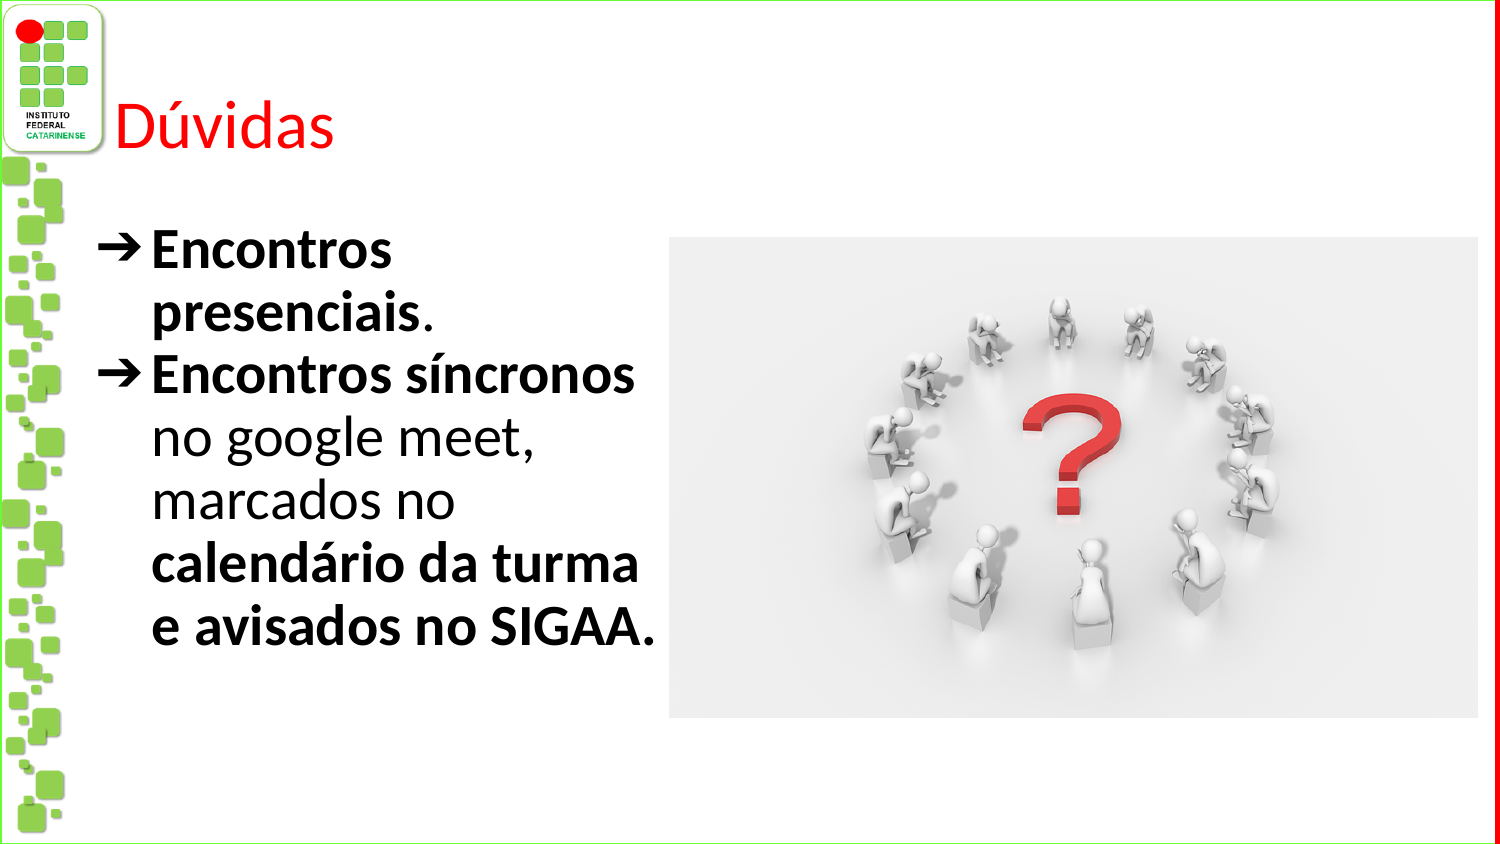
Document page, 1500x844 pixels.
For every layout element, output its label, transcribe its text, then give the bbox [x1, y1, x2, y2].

title Dúvidas [103, 44, 1397, 208]
picture [0, 0, 1500, 844]
text_box Encontros presenciais. Encontros síncronos no google meet, marcados no calendário da turma e avisados no SIGAA. [65, 212, 674, 748]
